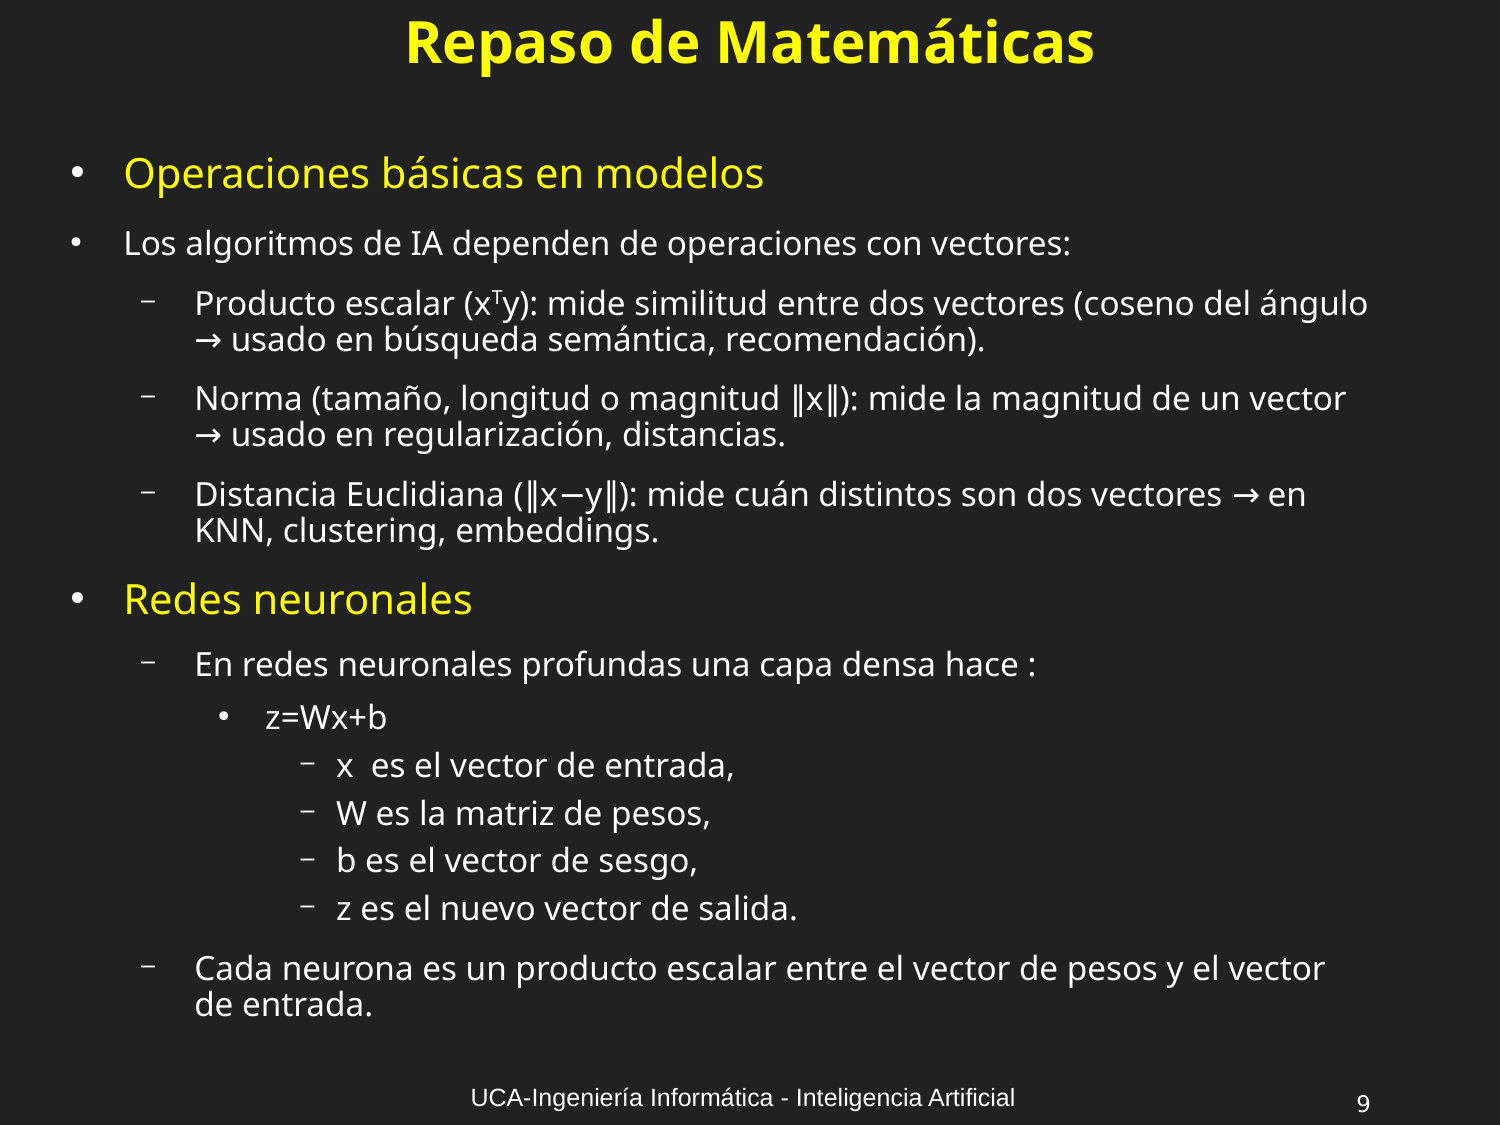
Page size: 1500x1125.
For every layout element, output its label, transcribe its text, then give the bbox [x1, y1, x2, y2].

list Operaciones básicas en modelos Los algoritmos de IA dependen de operaciones con vectores: Producto escalar (xTy): mide similitud entre dos vectores (coseno del ángulo → usado en búsqueda semántica, recomendación). Norma (tamaño, longitud o magnitud ∥x∥): mide la magnitud de un vector → usado en regularización, distancias. Distancia Euclidiana (∥x−y∥): mide cuán distintos son dos vectores → en KNN, clustering, embeddings. Redes neuronales En redes neuronales profundas una capa densa hace : z=Wx+b x es el vector de entrada, W es la matriz de pesos, b es el vector de sesgo, z es el nuevo vector de salida. Cada neurona es un producto escalar entre el vector de pesos y el vector de entrada. [37, 82, 1388, 1051]
title Repaso de Matemáticas [75, 28, 1425, 179]
